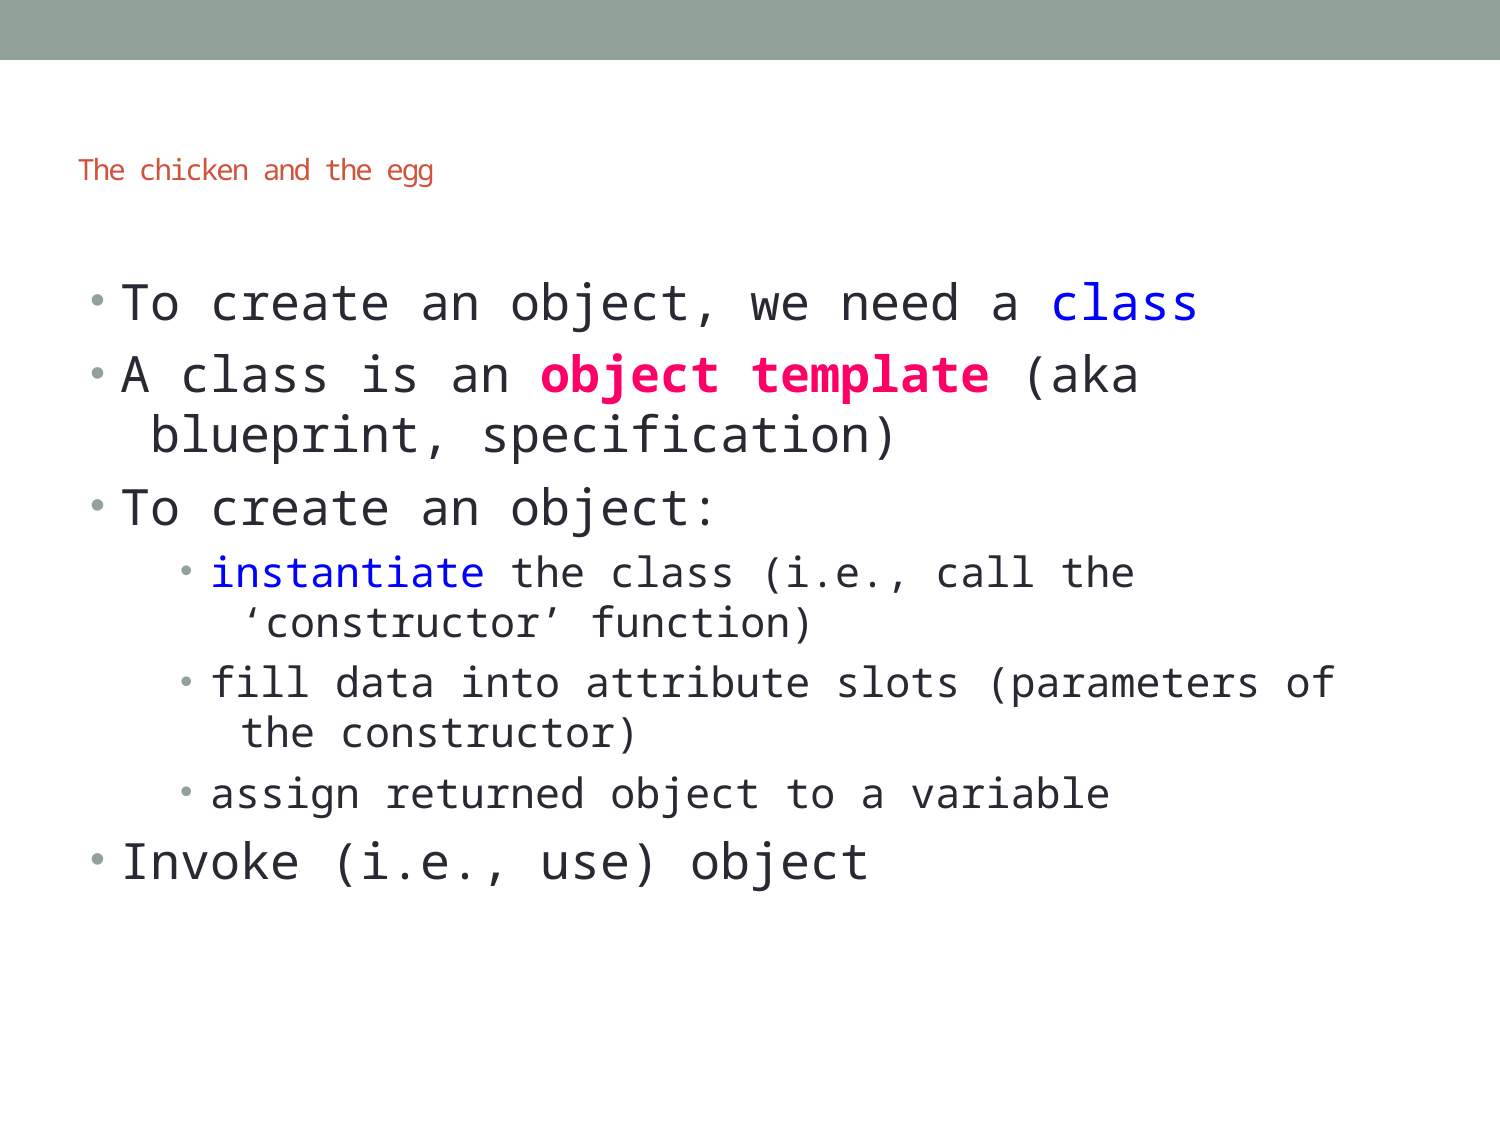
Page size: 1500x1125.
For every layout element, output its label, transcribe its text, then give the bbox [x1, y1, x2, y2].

title The chicken and the egg [62, 125, 1413, 213]
list To create an object, we need a class A class is an object template (aka blueprint, specification) To create an object: instantiate the class (i.e., call the ‘constructor’ function) fill data into attribute slots (parameters of the constructor) assign returned object to a variable Invoke (i.e., use) object [75, 262, 1426, 1063]
